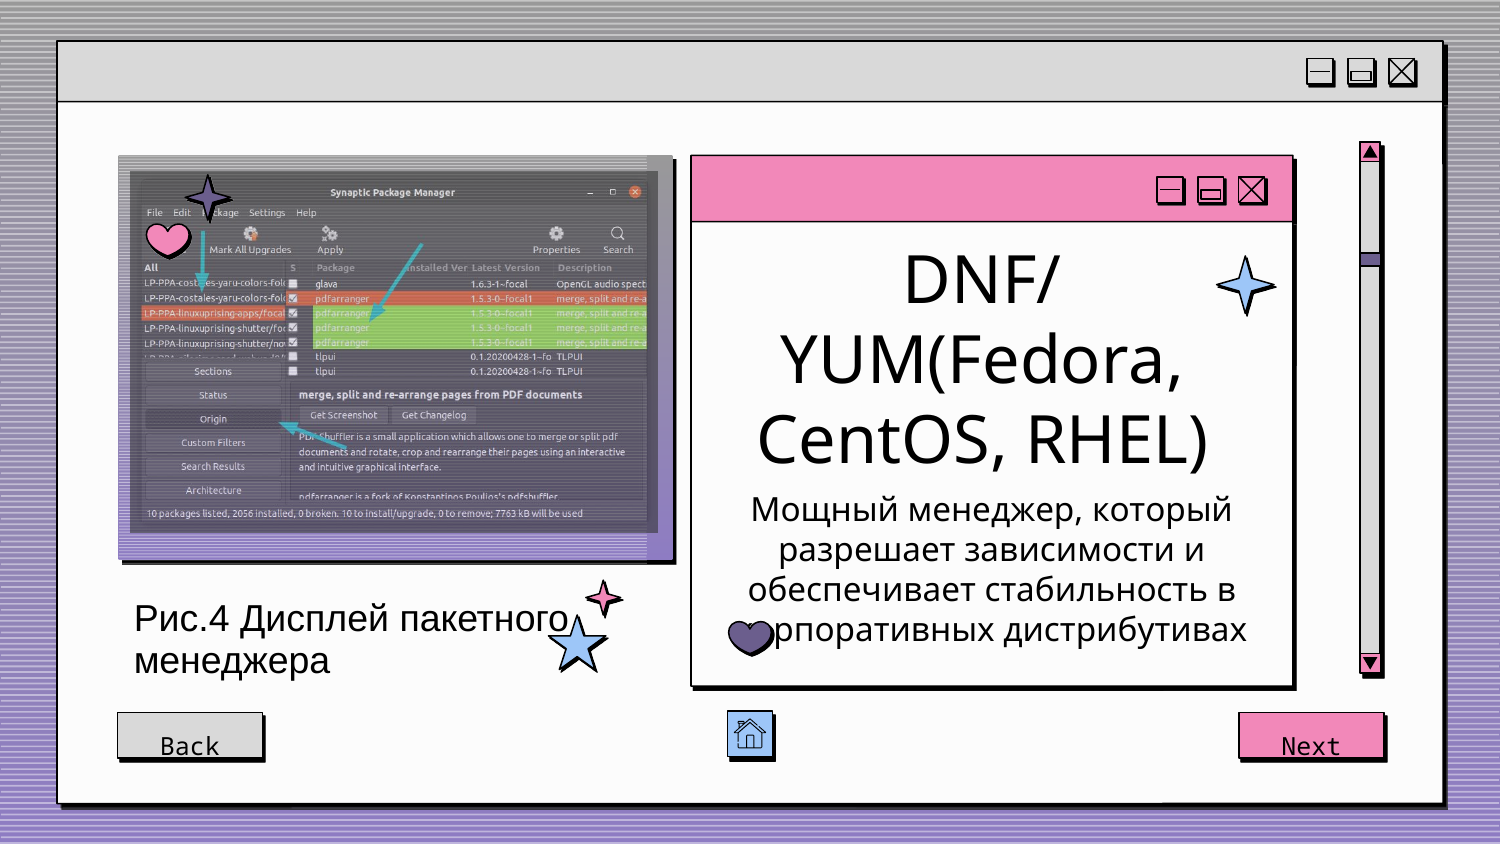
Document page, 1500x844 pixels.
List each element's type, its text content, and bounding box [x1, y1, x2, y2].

subtitle Next [1250, 714, 1373, 753]
text_box [727, 711, 773, 757]
text_box [691, 155, 1293, 687]
text_box [1239, 712, 1384, 758]
text_box [1360, 142, 1380, 673]
picture [130, 171, 658, 533]
subtitle Мощный менеджер, который разрешает зависимости и обеспечивает стабильность в корпоративных дистрибутивах [710, 473, 1275, 614]
title DNF/YUM(Fedora, CentOS, RHEL) [700, 221, 1265, 414]
text_box [117, 712, 263, 758]
subtitle Back [129, 714, 251, 753]
text_box [119, 156, 672, 561]
text_box Рис.4 Дисплей пакетного менеджера [119, 590, 621, 690]
text_box [600, 580, 607, 590]
